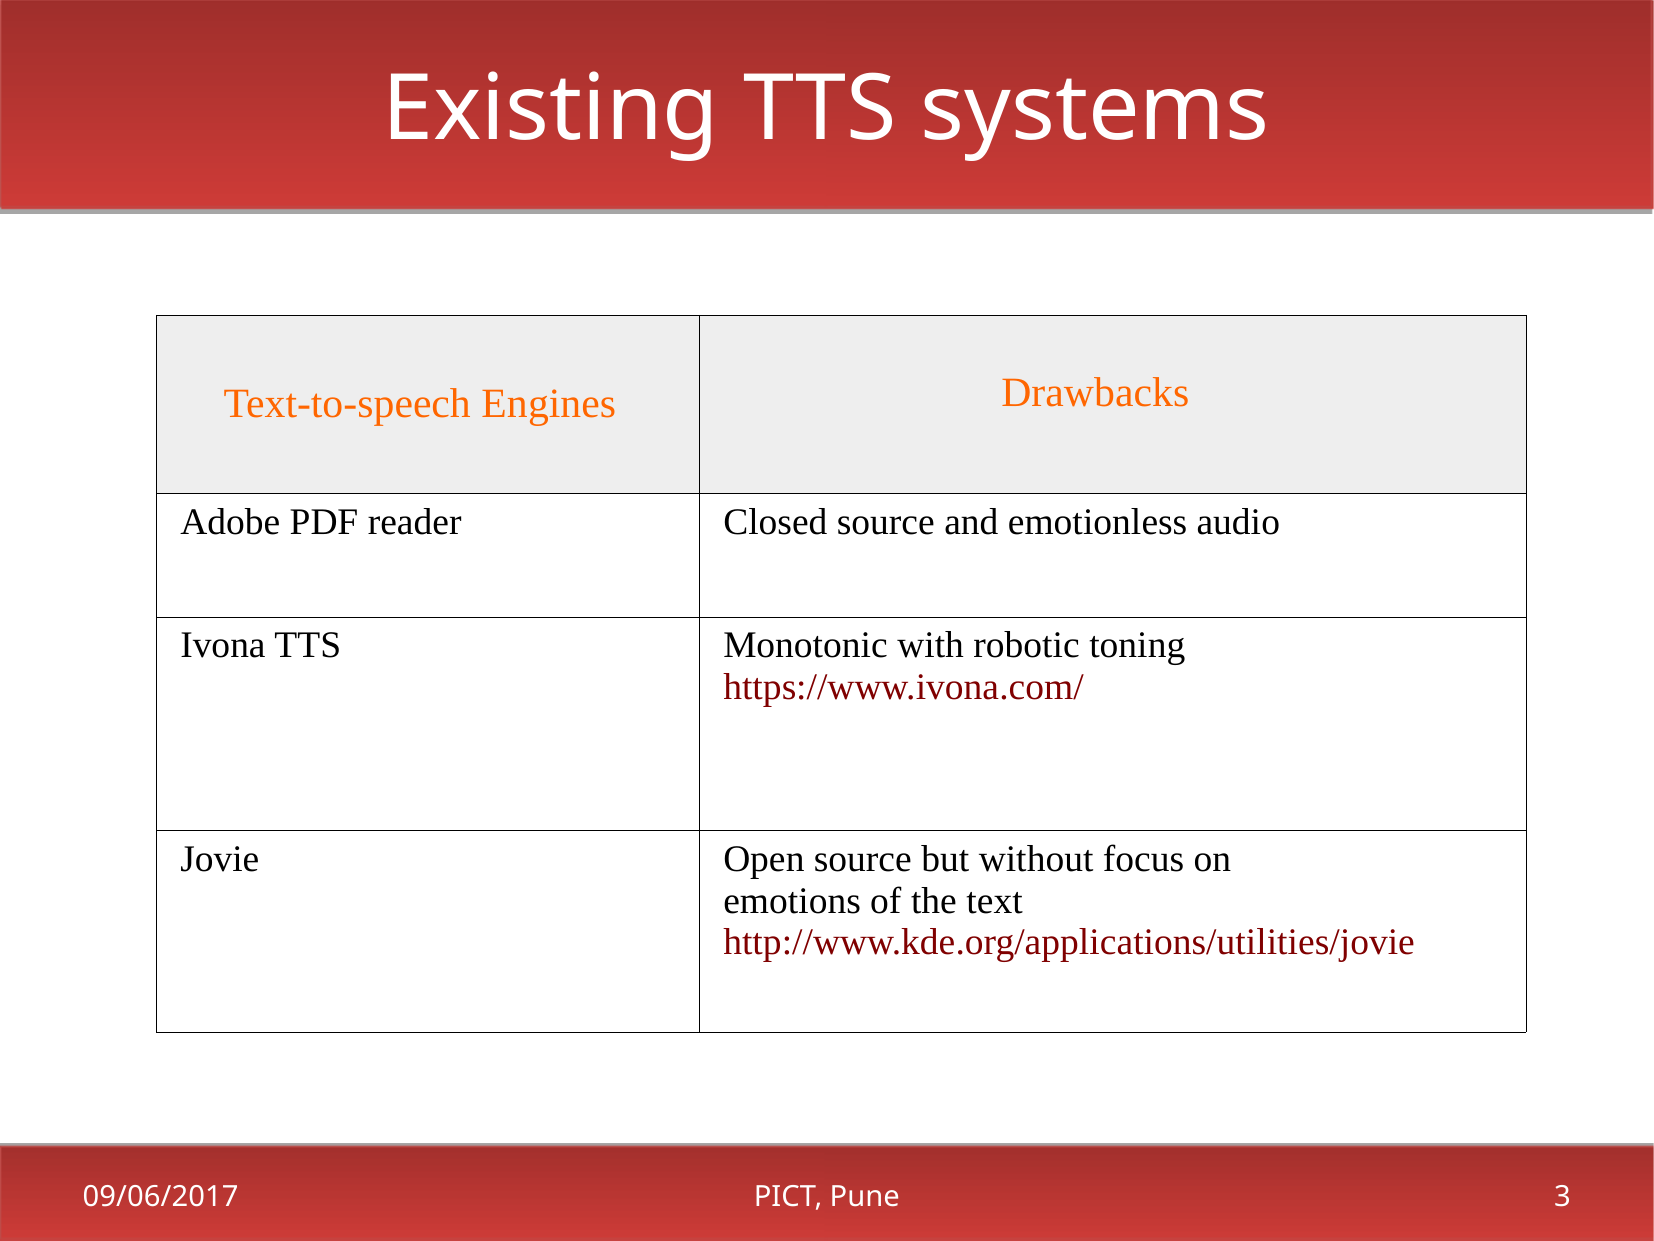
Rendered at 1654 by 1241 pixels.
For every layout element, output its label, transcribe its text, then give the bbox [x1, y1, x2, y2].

table_cell Jovie [157, 831, 699, 1032]
table_cell Ivona TTS [157, 618, 699, 830]
table_header Text-to-speech Engines [157, 316, 699, 493]
picture [0, 1143, 1654, 1241]
table_header Drawbacks [700, 316, 1526, 493]
table_cell Open source but without focus on emotions of the text http://www.kde.org/applications/utilities/jovie [700, 831, 1526, 1032]
title Existing TTS systems [59, 31, 1595, 178]
table_cell Monotonic with robotic toning https://www.ivona.com/ [700, 618, 1526, 830]
table_cell Closed source and emotionless audio [700, 494, 1526, 617]
table_cell Adobe PDF reader [157, 494, 699, 617]
picture [0, 0, 1654, 214]
